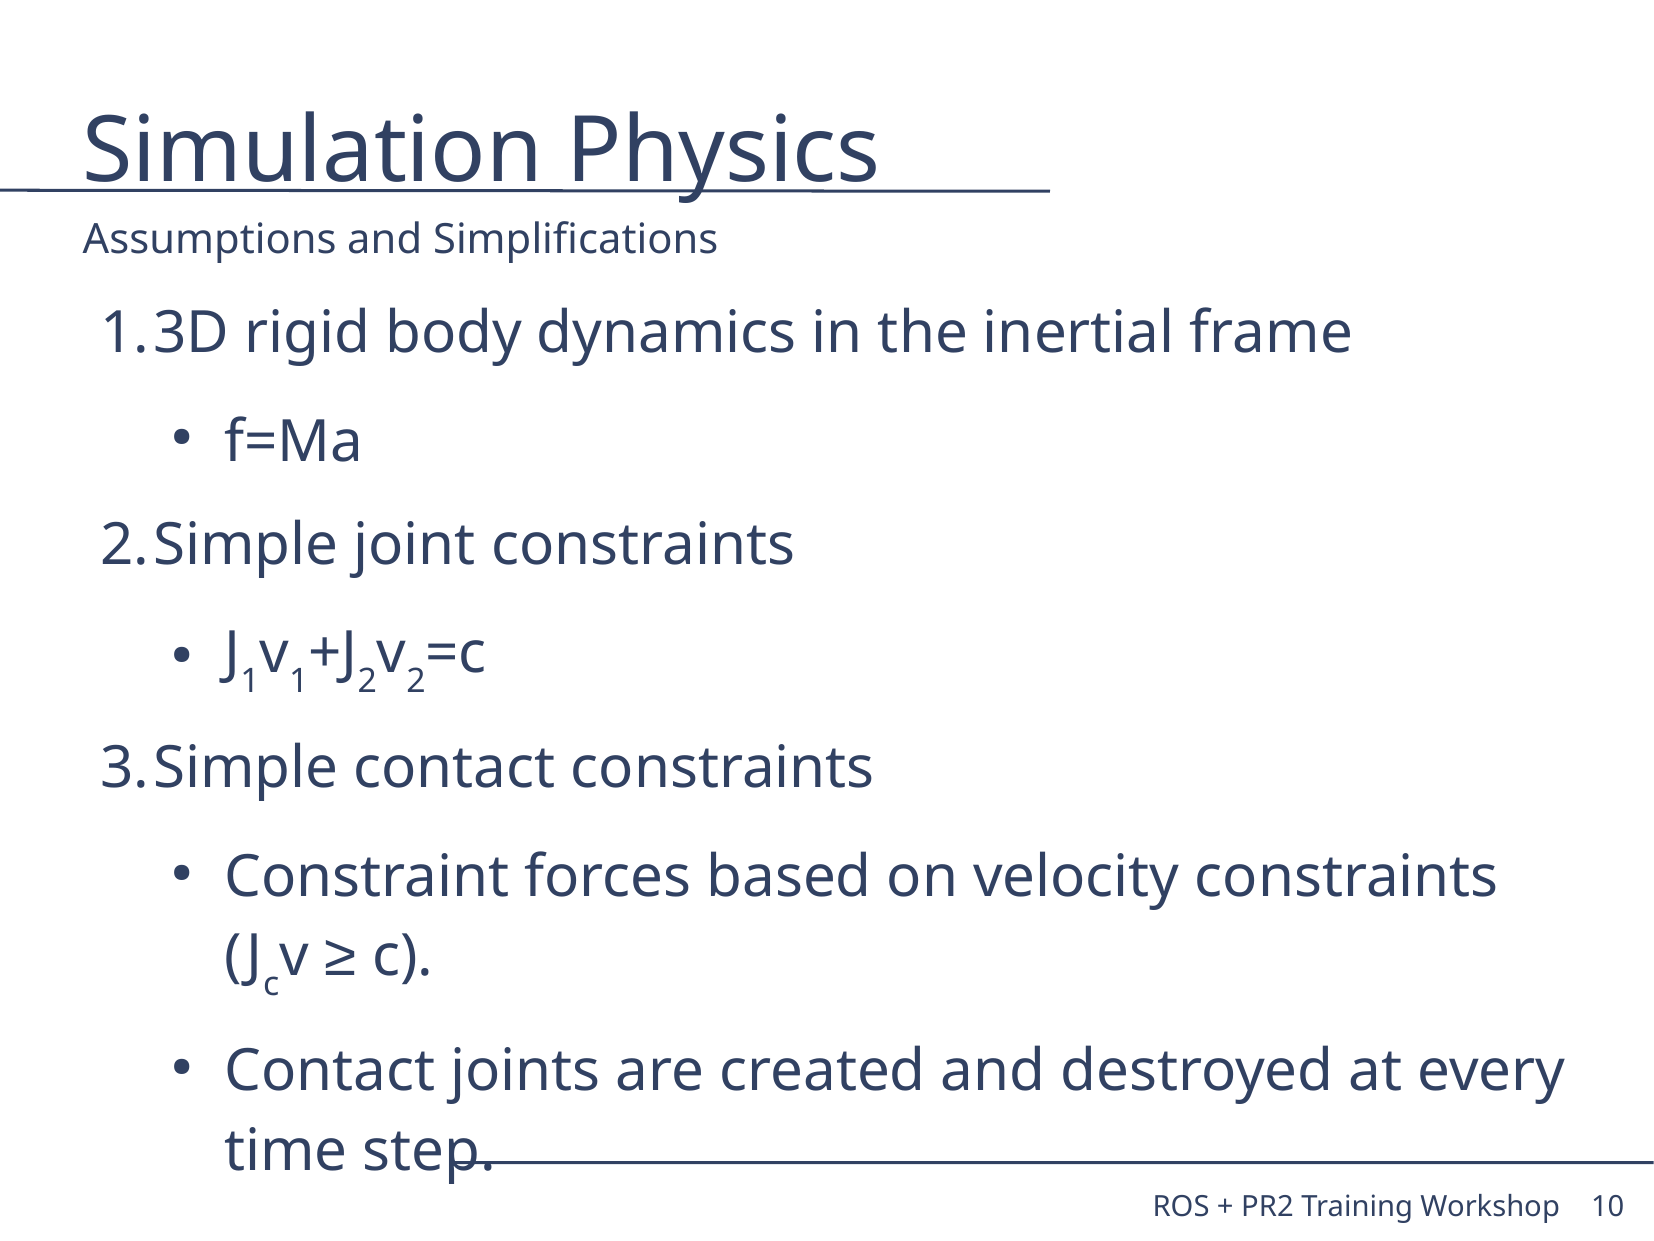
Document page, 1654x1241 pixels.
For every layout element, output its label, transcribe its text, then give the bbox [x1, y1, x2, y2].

title Simulation Physics Assumptions and Simplifications [82, 78, 1571, 271]
list 3D rigid body dynamics in the inertial frame f=Ma Simple joint constraints J1v1+J2v2=c Simple contact constraints Constraint forces based on velocity constraints (Jcv ≥ c). Contact joints are created and destroyed at every time step. [82, 290, 1571, 1109]
